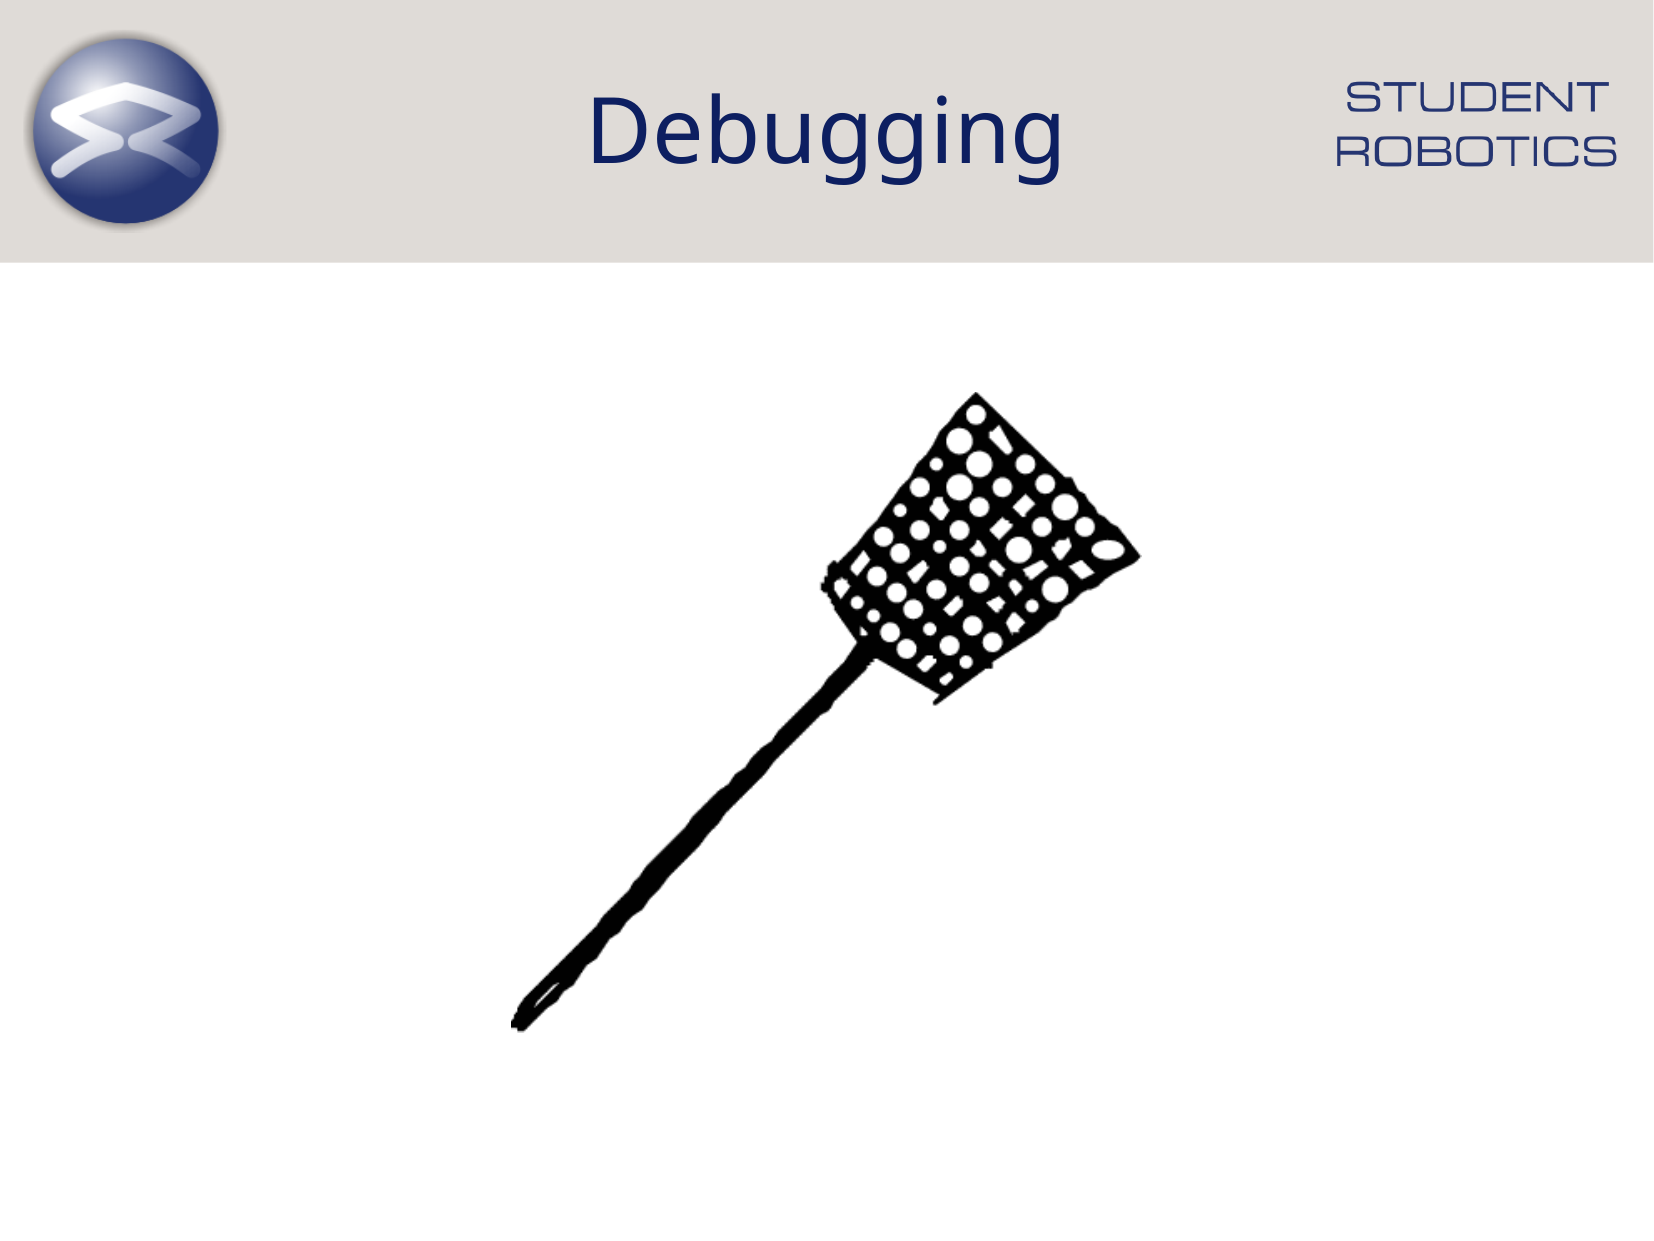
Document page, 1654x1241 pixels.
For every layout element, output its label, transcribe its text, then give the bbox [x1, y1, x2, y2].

title Debugging [82, 7, 1571, 250]
picture [1571, 68, 1633, 174]
picture [511, 392, 1142, 1033]
picture [9, 19, 82, 245]
